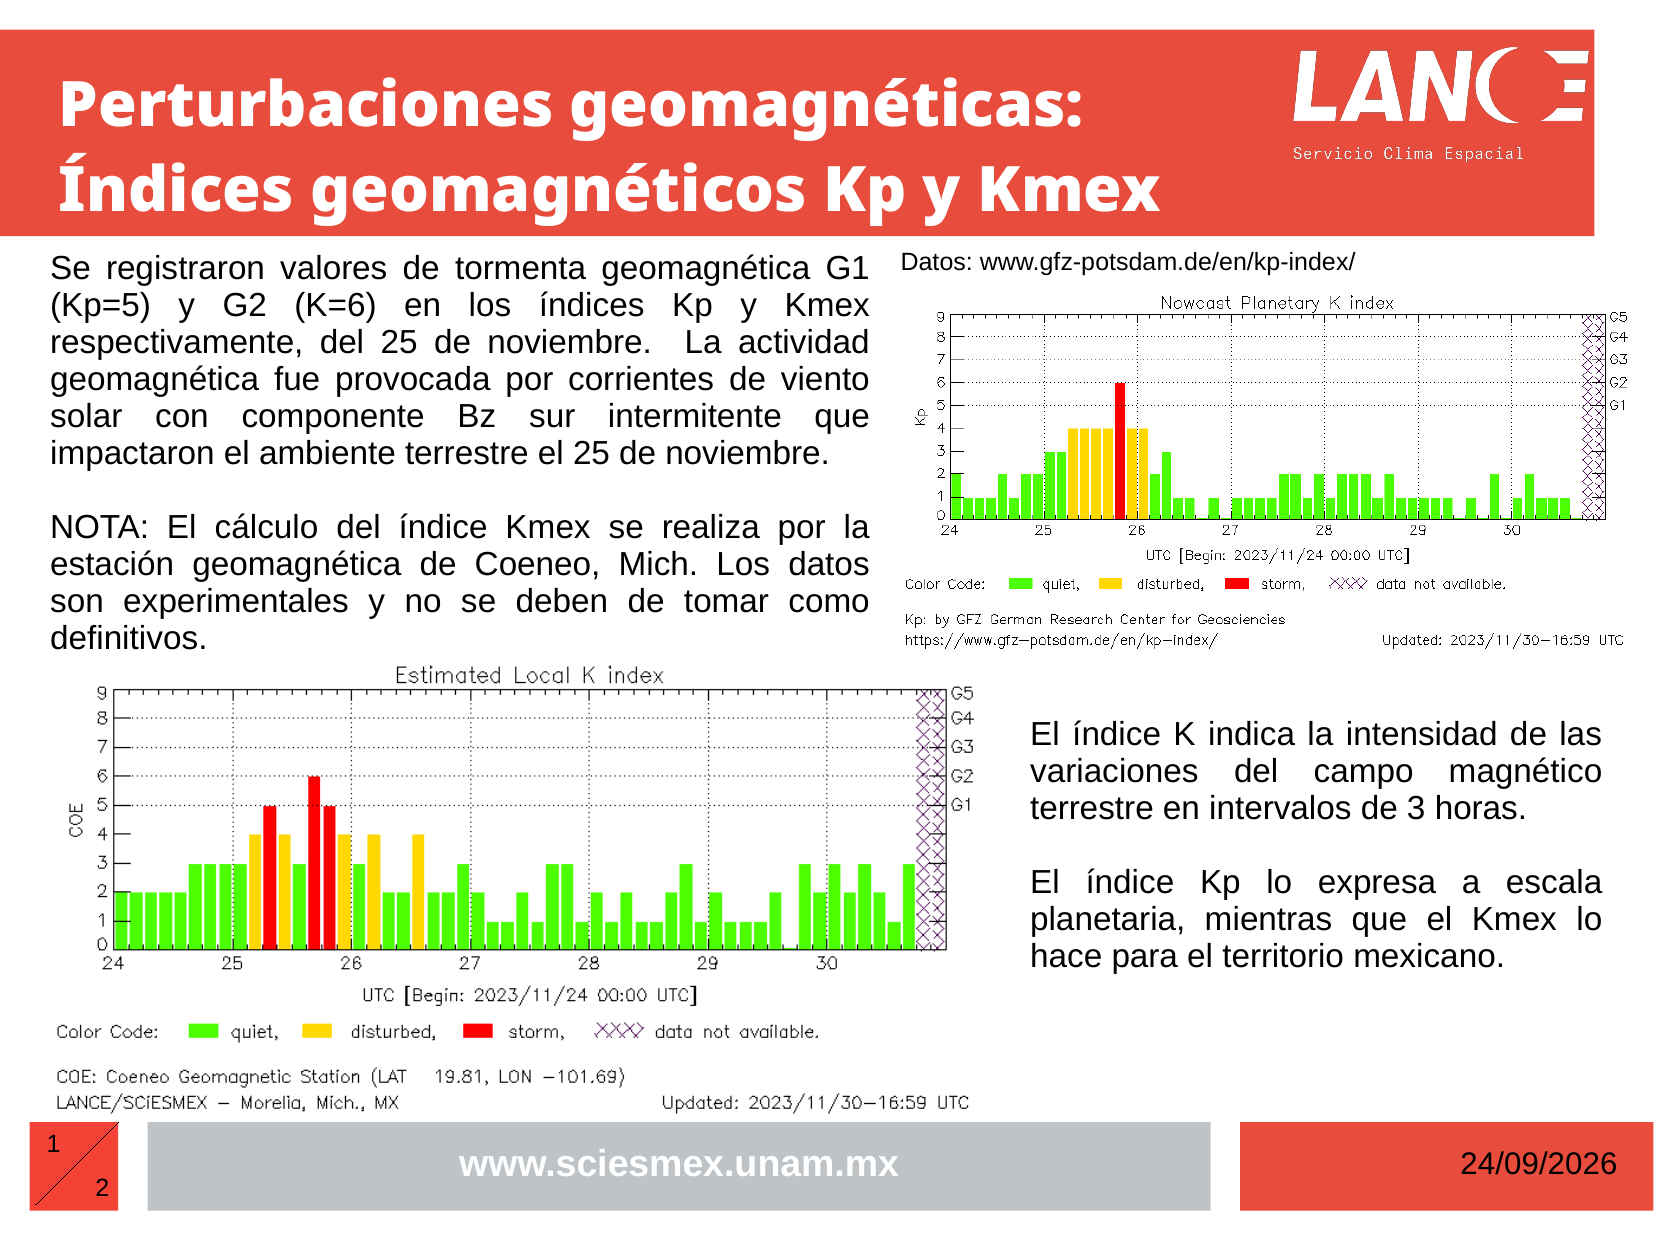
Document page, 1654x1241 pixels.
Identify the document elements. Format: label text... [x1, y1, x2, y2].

text_box El índice K indica la intensidad de las variaciones del campo magnético terrestre en intervalos de 3 horas. El índice Kp lo expresa a escala planetaria, mientras que el Kmex lo hace para el territorio mexicano. [1015, 707, 1619, 1052]
text_box 30/11/2023 [1424, 1122, 1654, 1205]
text_box 2 [35, 1151, 125, 1209]
text_box Datos: www.gfz-potsdam.de/en/kp-index/ [885, 240, 1654, 284]
picture [1293, 47, 1589, 162]
text_box www.sciesmex.unam.mx [153, 1122, 1205, 1205]
picture [47, 277, 1642, 1116]
title Perturbaciones geomagnéticas: Índices geomagnéticos Kp y Kmex [59, 59, 1312, 207]
text_box Se registraron valores de tormenta geomagnética G1 (Kp=5) y G2 (K=6) en los índices Kp y Kmex respectivamente, del 25 de noviembre. La actividad geomagnética fue provocada por corrientes de viento solar con componente Bz sur intermitente que impactaron el ambiente terrestre el 25 de noviembre. NOTA: El cálculo del índice Kmex se realiza por la estación geomagnética de Coeneo, Mich. Los datos son experimentales y no se deben de tomar como definitivos. [35, 242, 886, 739]
text_box <número> [31, 1122, 176, 1170]
